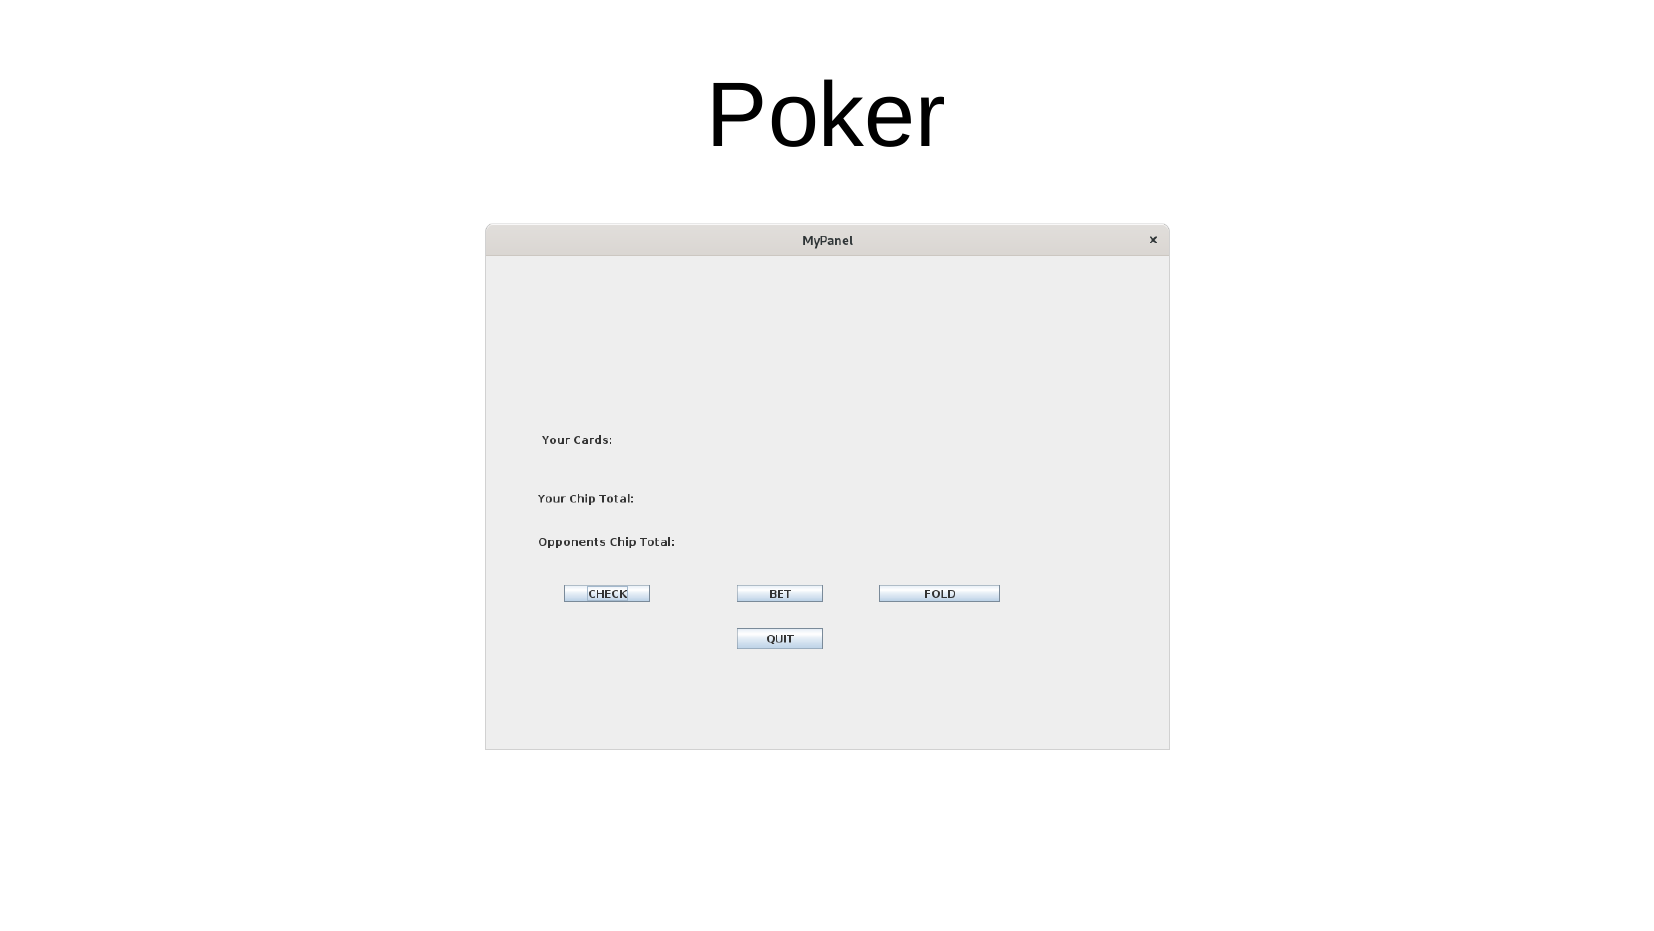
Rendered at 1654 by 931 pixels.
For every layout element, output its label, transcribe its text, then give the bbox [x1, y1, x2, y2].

picture [477, 217, 1177, 758]
title Poker [82, 37, 1571, 193]
